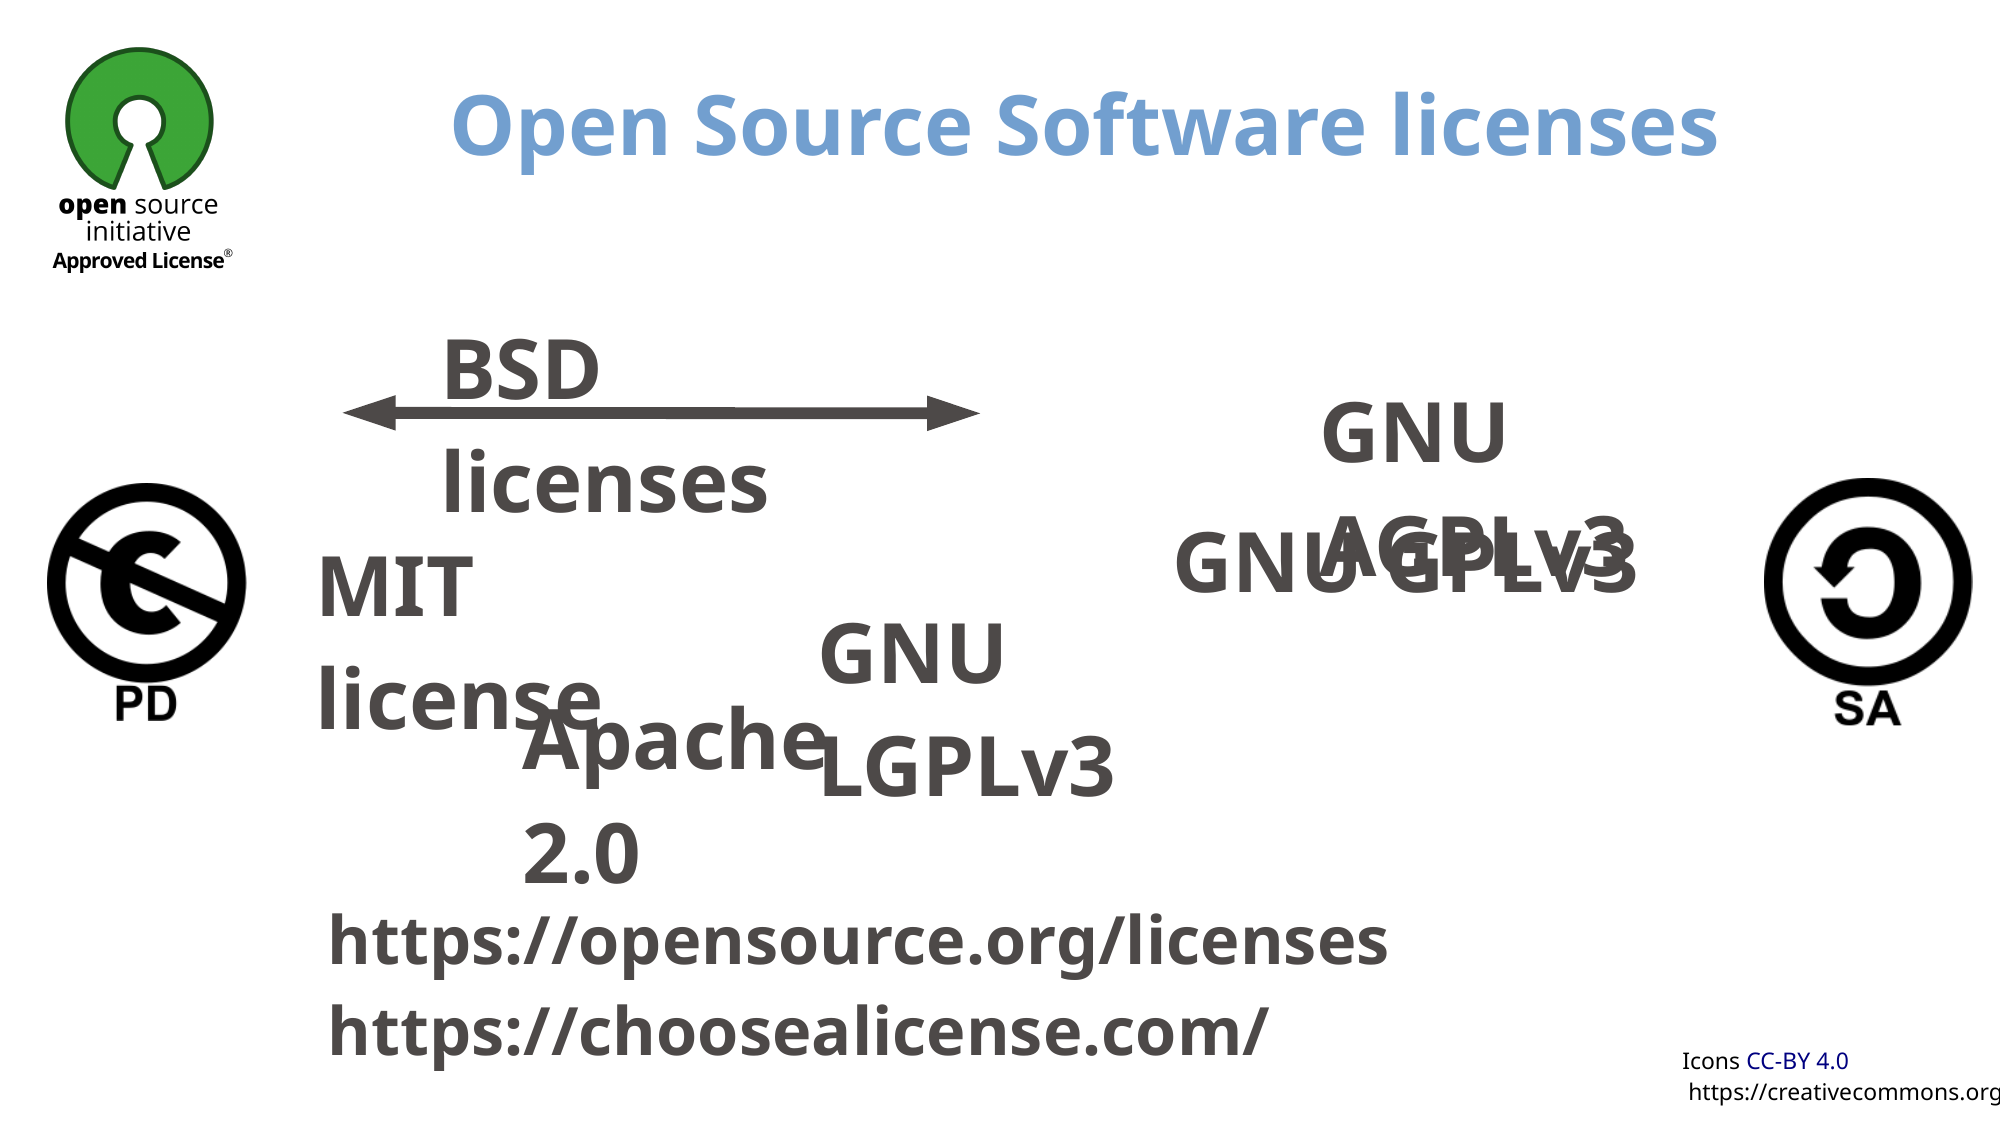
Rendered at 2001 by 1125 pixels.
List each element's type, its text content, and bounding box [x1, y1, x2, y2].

picture [47, 483, 247, 721]
picture [1764, 478, 1973, 727]
text_box Open Source Software licenses [434, 59, 1566, 212]
text_box BSD licenses [425, 302, 928, 485]
text_box Apache 2.0 [507, 673, 940, 772]
text_box GNU LGPLv3 [802, 586, 1306, 686]
text_box GNU AGPLv3 [1304, 366, 1808, 465]
text_box https://opensource.org/licenses https://choosealicense.com/ [312, 885, 1249, 1101]
picture [47, 32, 236, 284]
text_box MIT license [300, 519, 733, 618]
text_box Icons CC-BY 4.0 https://creativecommons.org/ [1667, 1037, 1985, 1099]
text_box GNU GPLv3 [1157, 496, 1660, 595]
